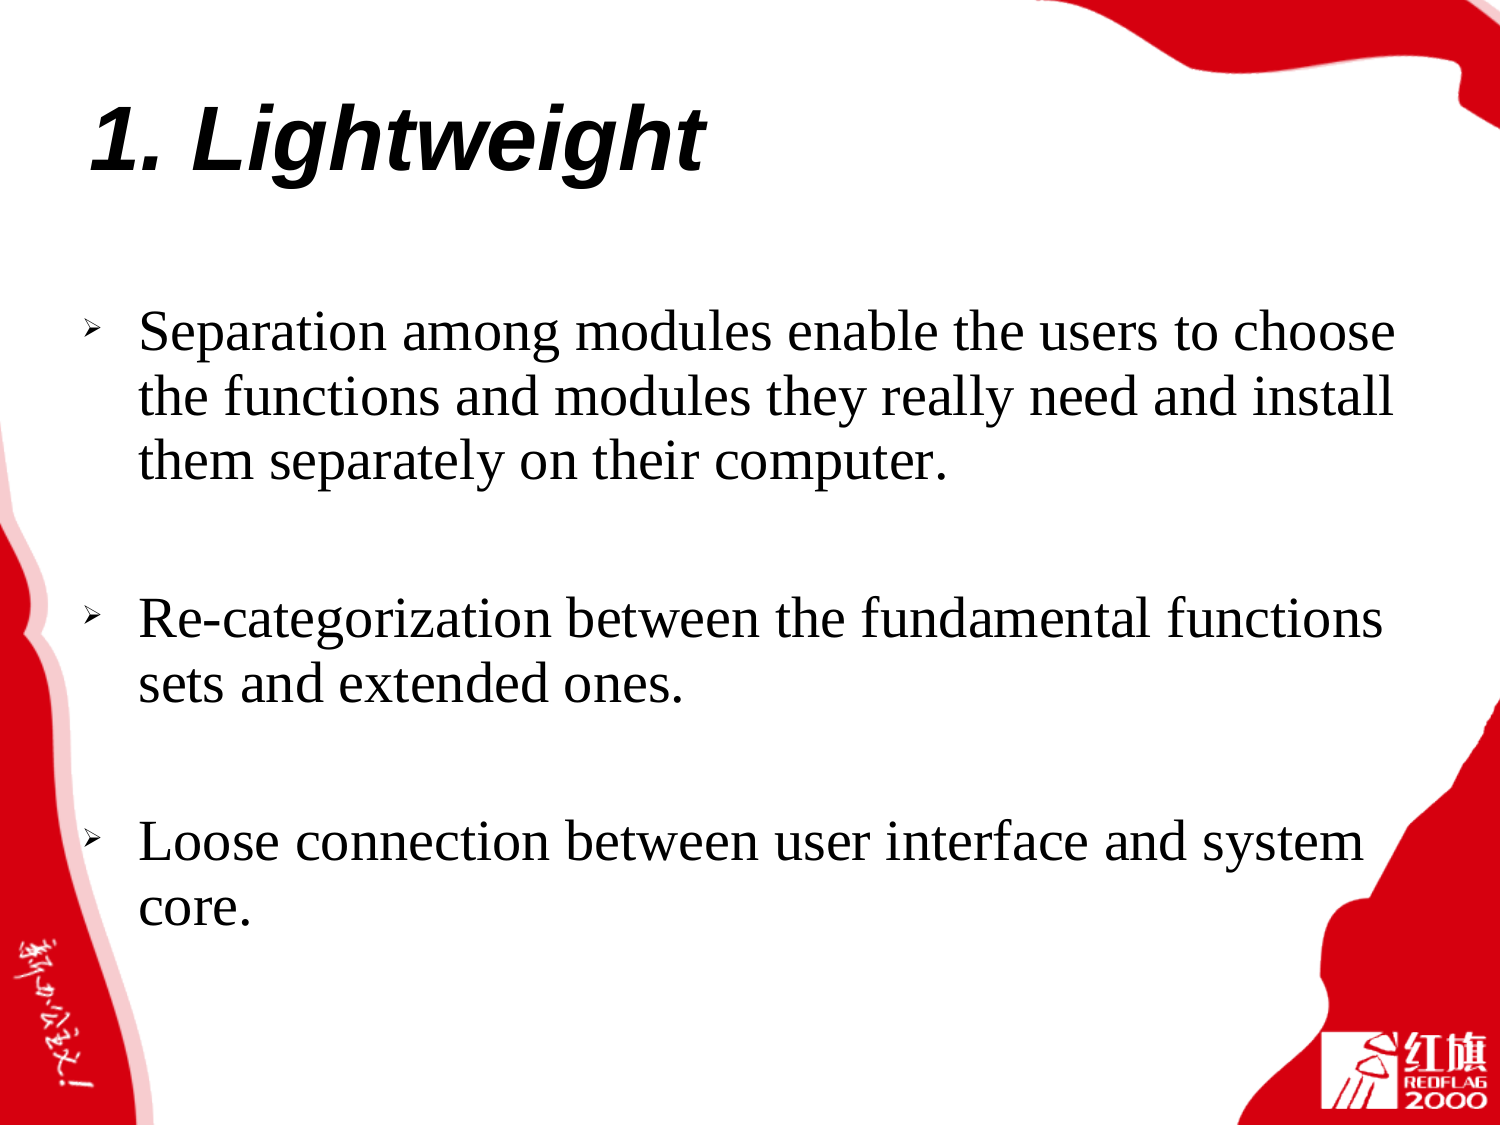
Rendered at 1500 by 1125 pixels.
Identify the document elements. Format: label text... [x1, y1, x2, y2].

list Separation among modules enable the users to choose the functions and modules they really need and install them separately on their computer. Re-categorization between the fundamental functions sets and extended ones. Loose connection between user interface and system core. [67, 290, 1418, 1034]
title 1. Lightweight [75, 45, 1426, 233]
picture [0, 0, 1500, 1125]
